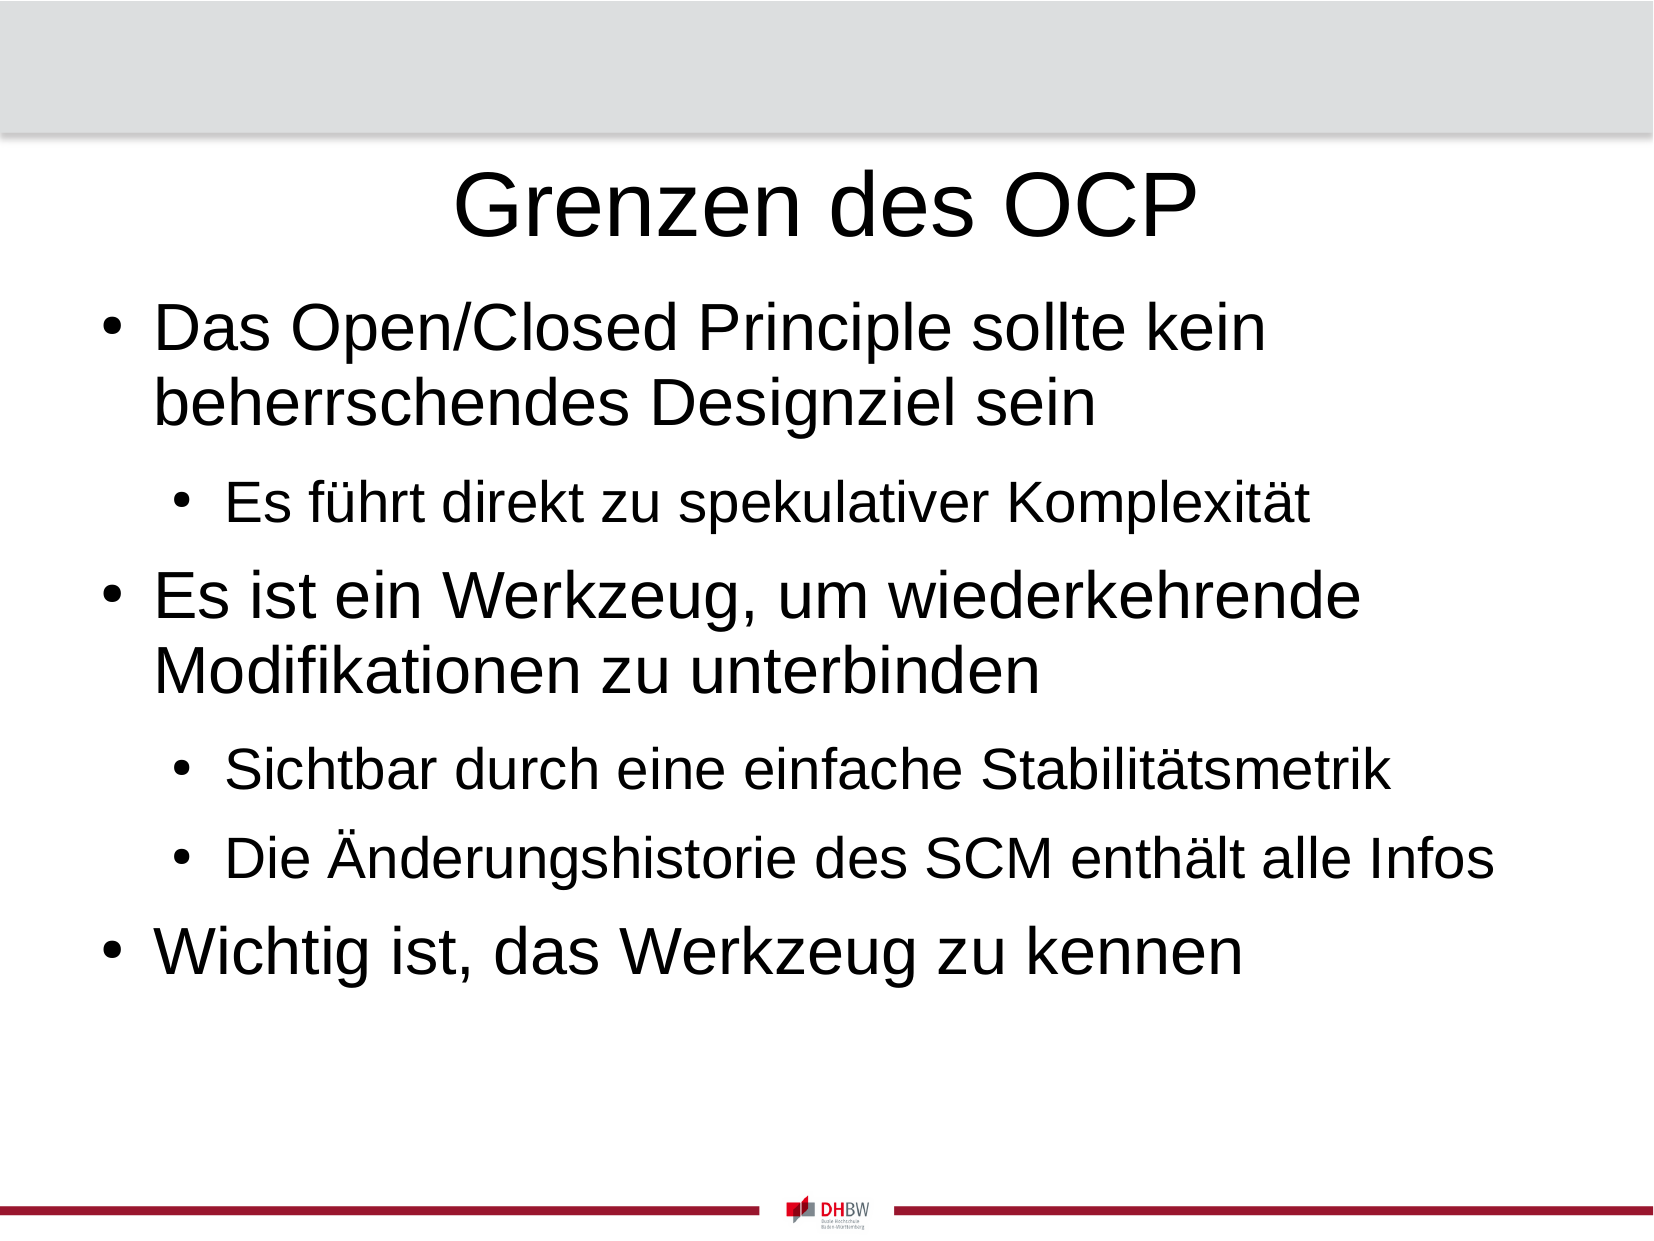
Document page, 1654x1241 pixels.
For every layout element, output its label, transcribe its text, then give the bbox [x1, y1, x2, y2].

list Das Open/Closed Principle sollte kein beherrschendes Designziel sein Es führt direkt zu spekulativer Komplexität Es ist ein Werkzeug, um wiederkehrende Modifikationen zu unterbinden Sichtbar durch eine einfache Stabilitätsmetrik Die Änderungshistorie des SCM enthält alle Infos Wichtig ist, das Werkzeug zu kennen [82, 290, 1571, 1010]
title Grenzen des OCP [82, 49, 1571, 257]
picture [0, 1, 1654, 1237]
